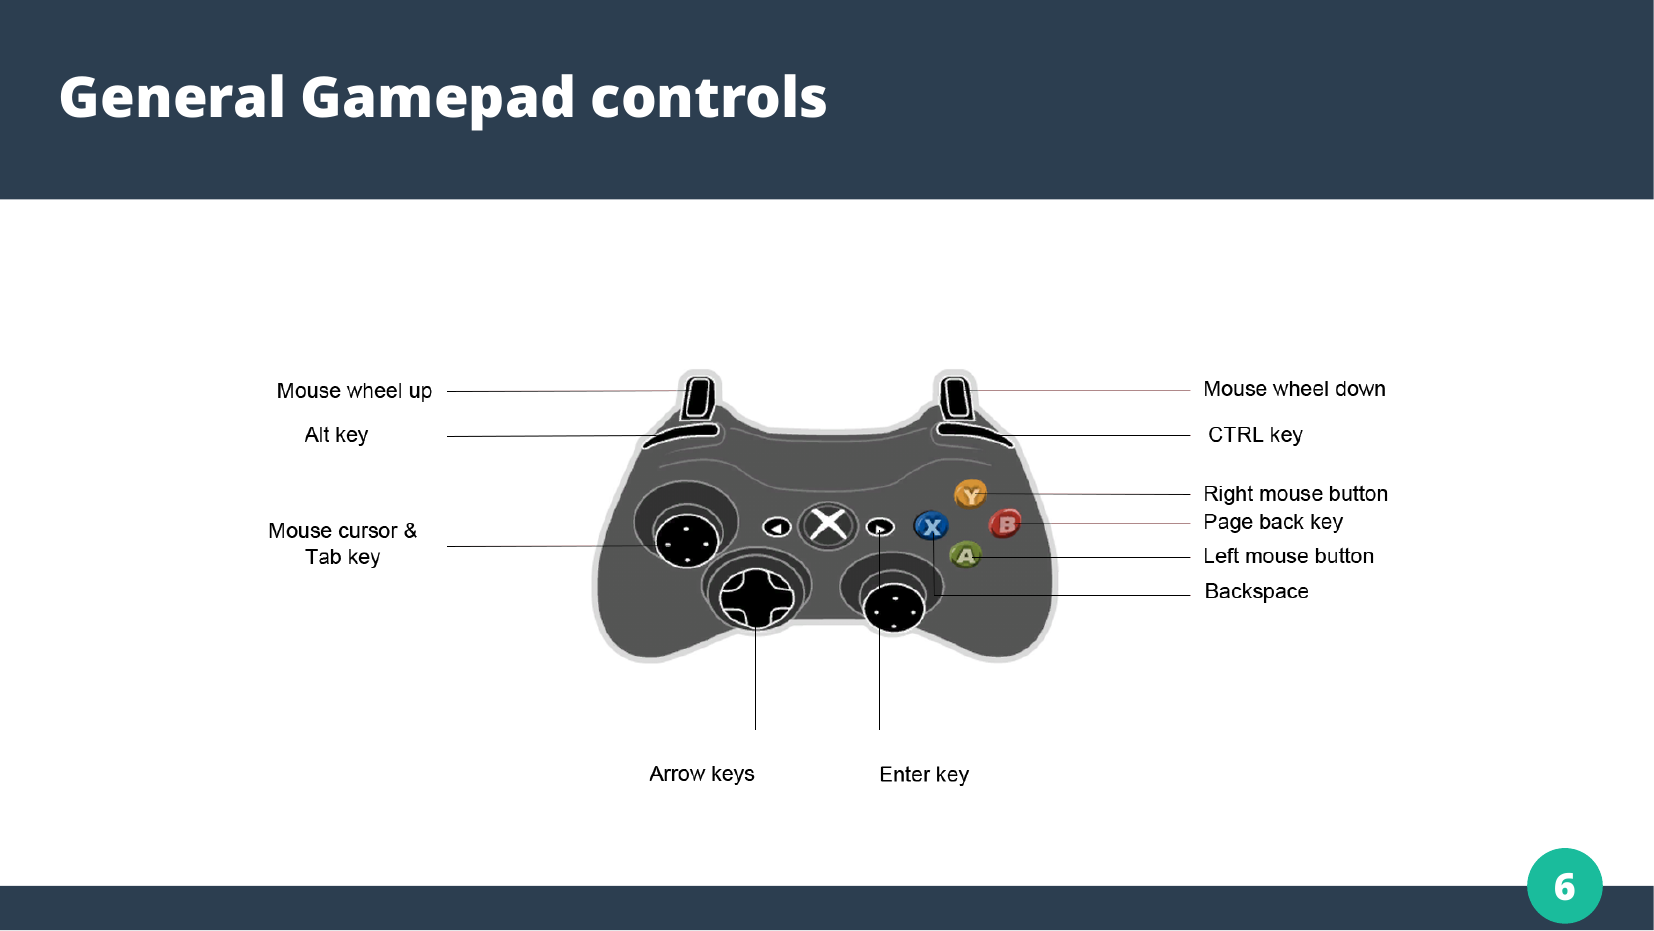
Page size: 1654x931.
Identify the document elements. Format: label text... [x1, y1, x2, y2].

title General Gamepad controls [59, 37, 1595, 155]
picture [262, 199, 1388, 833]
